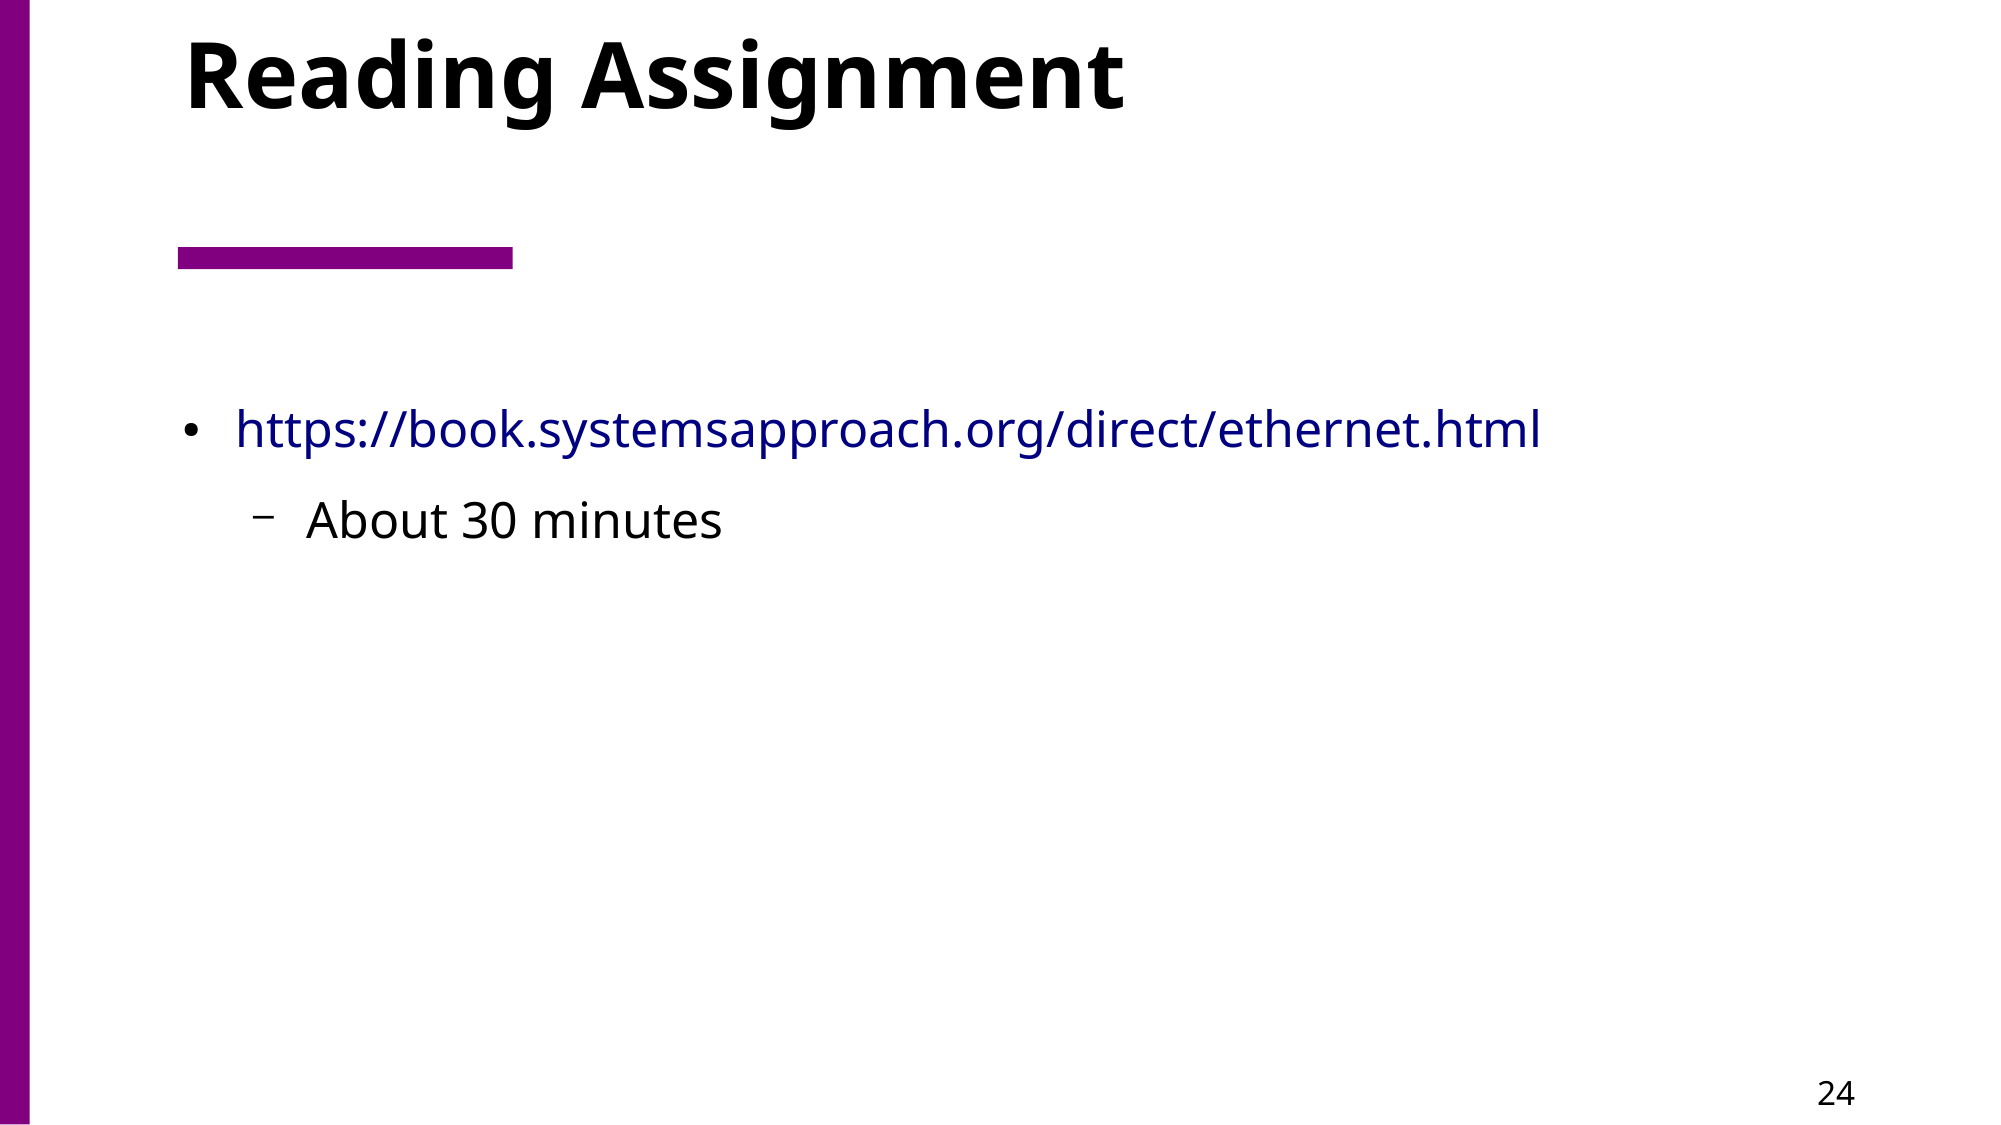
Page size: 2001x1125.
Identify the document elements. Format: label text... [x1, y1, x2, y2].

list https://book.systemsapproach.org/direct/ethernet.html About 30 minutes [149, 184, 1959, 1024]
title Reading Assignment [133, 9, 1946, 135]
